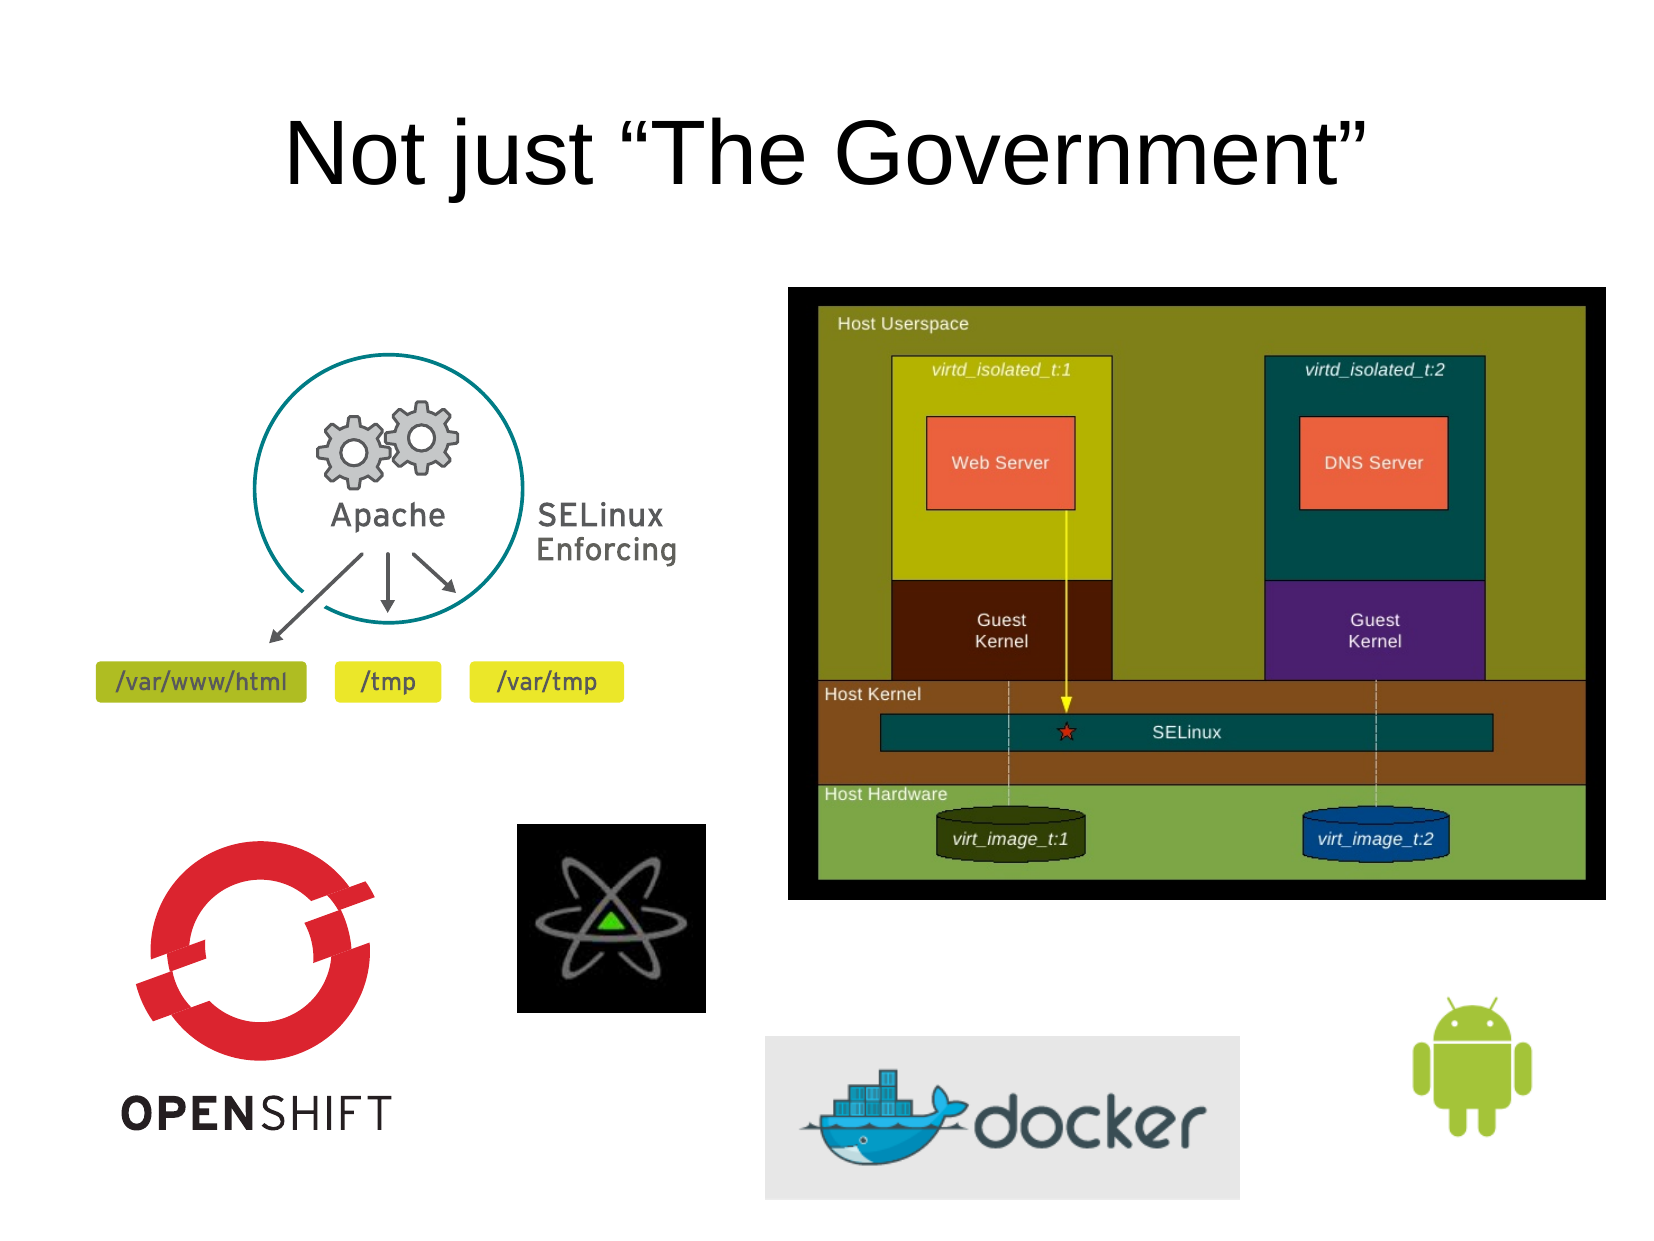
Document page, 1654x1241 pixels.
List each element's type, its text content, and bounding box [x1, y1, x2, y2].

picture [73, 808, 436, 1171]
picture [517, 824, 706, 1013]
picture [788, 287, 1606, 901]
picture [45, 285, 740, 766]
title Not just “The Government” [82, 49, 1571, 257]
picture [1410, 994, 1535, 1141]
picture [765, 1036, 1240, 1201]
